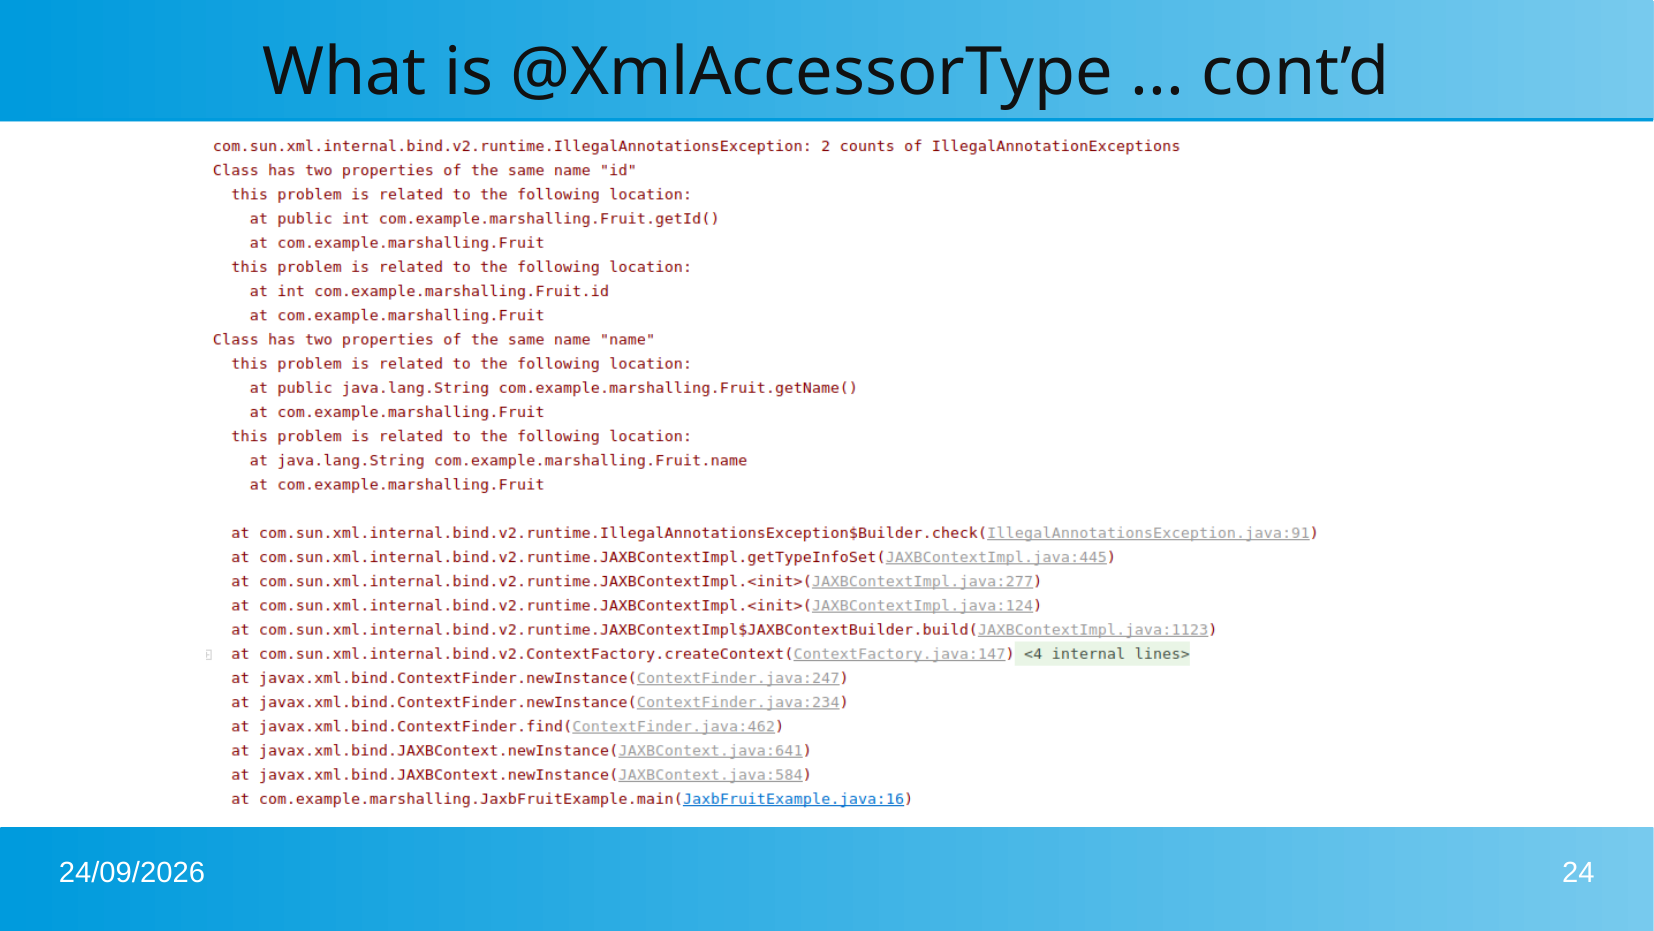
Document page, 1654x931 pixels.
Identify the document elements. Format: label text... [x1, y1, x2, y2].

picture [206, 135, 1387, 827]
title What is @XmlAccessorType ... cont’d [59, 29, 1595, 108]
